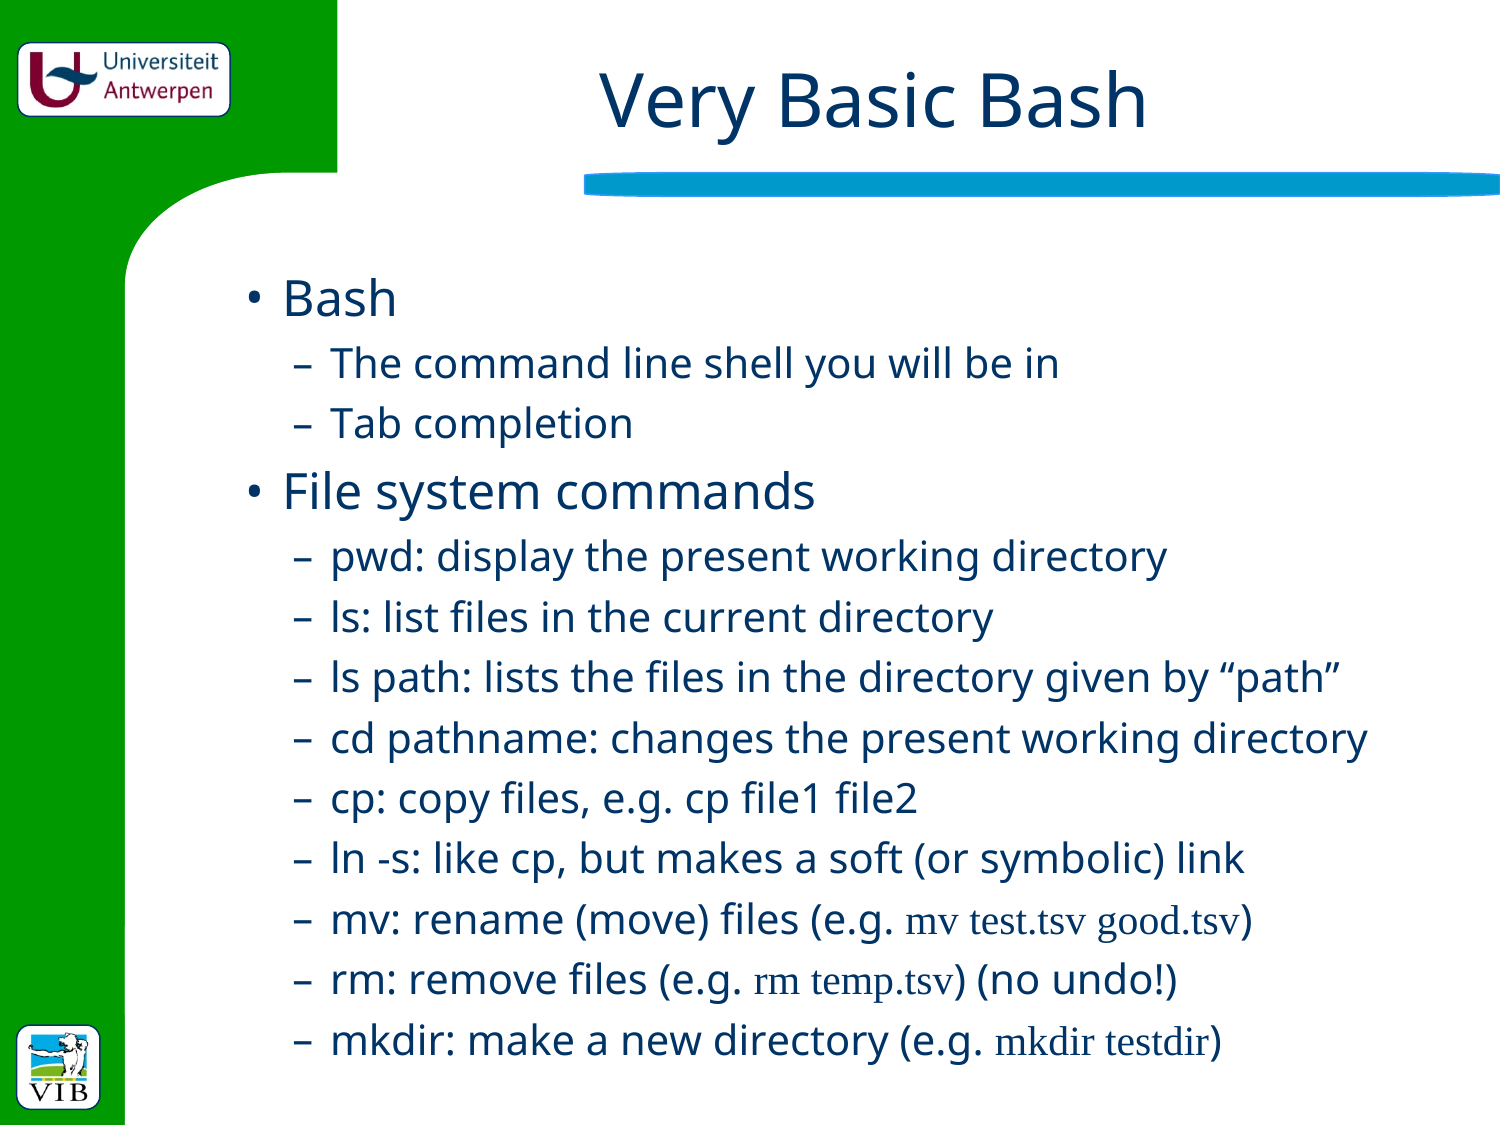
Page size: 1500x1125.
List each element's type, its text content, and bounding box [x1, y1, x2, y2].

picture [25, 47, 223, 112]
list Bash The command line shell you will be in Tab completion File system commands pwd: display the present working directory ls: list files in the current directory ls path: lists the files in the directory given by “path” cd pathname: changes the present working directory cp: copy files, e.g. cp file1 file2 ln -s: like cp, but makes a soft (or symbolic) link mv: rename (move) files (e.g. mv test.tsv good.tsv) rm: remove files (e.g. rm temp.tsv) (no undo!) mkdir: make a new directory (e.g. mkdir testdir) [159, 258, 1465, 1072]
picture [25, 1029, 91, 1107]
title Very Basic Bash [584, 0, 1500, 195]
